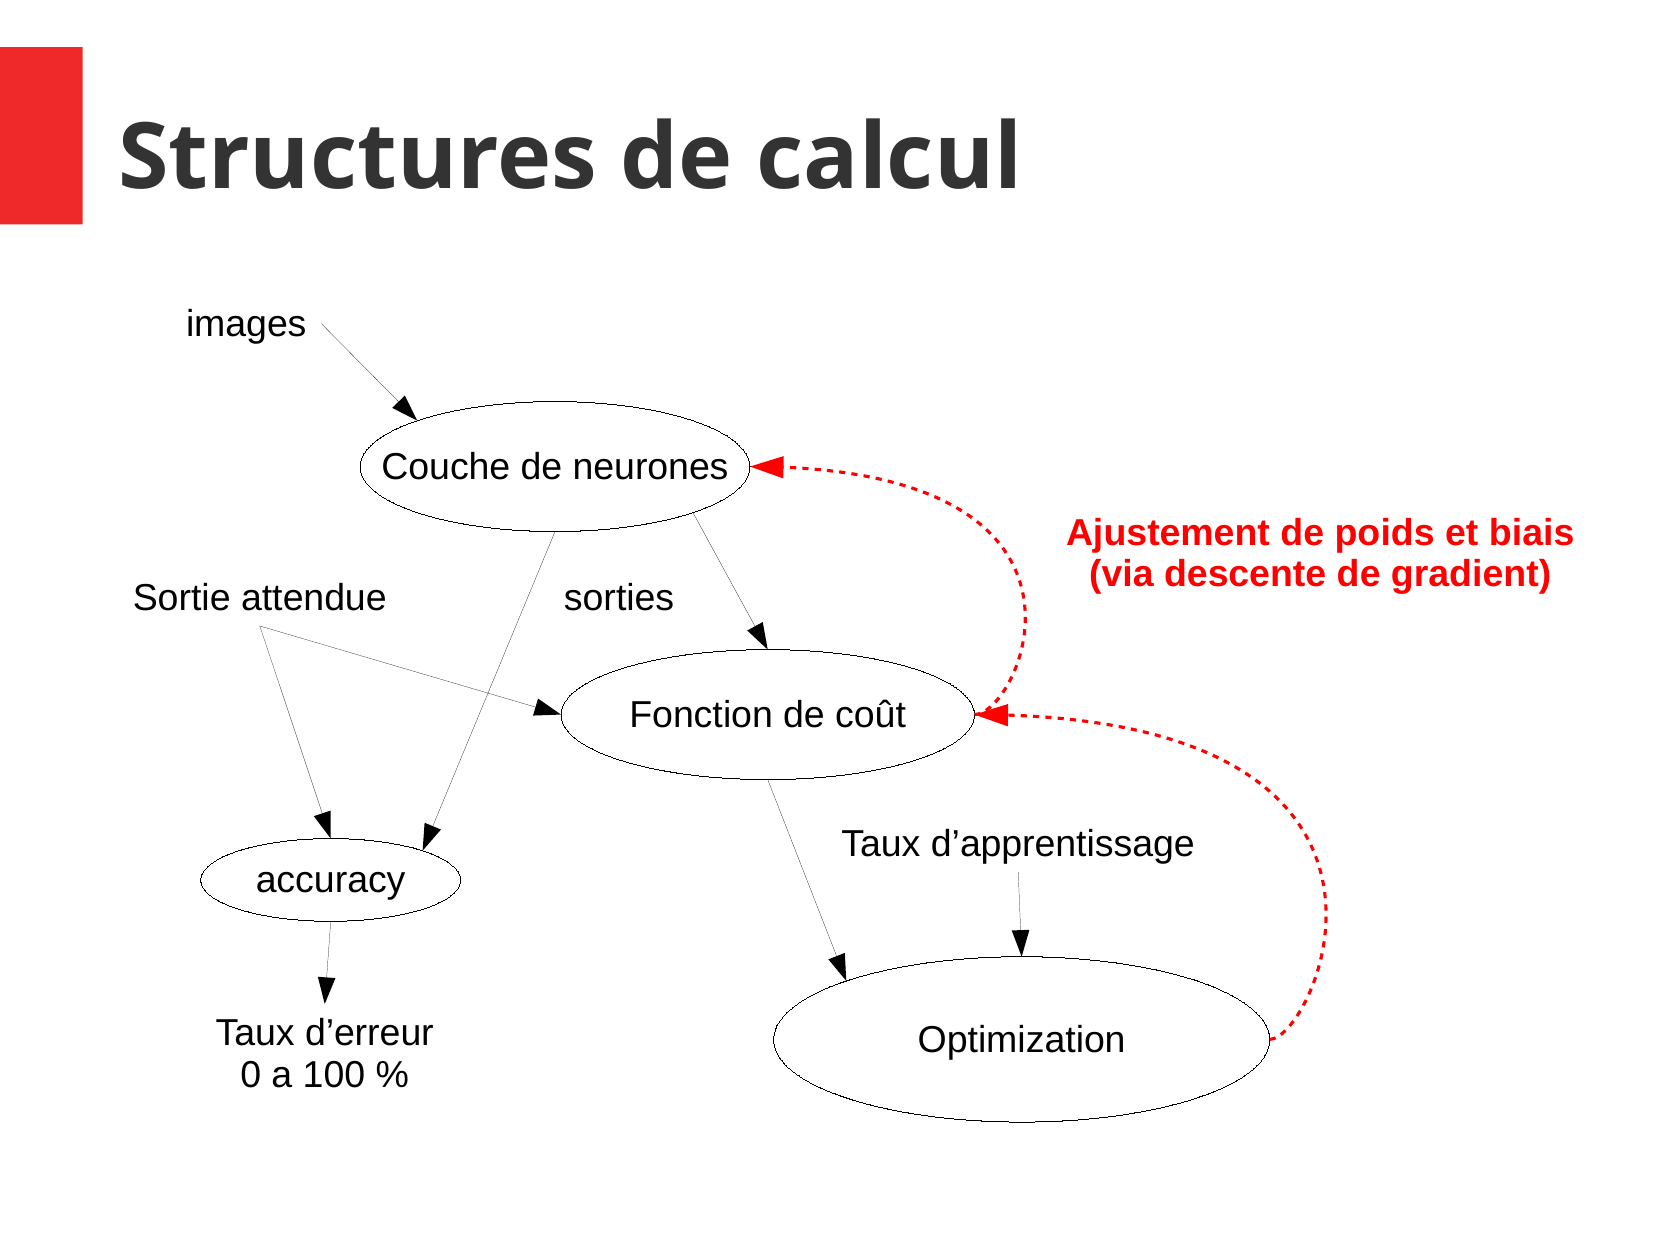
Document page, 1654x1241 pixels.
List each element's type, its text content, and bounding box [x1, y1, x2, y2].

text_box images [171, 295, 322, 353]
title Structures de calcul [118, 49, 1571, 257]
text_box Sortie attendue [118, 569, 402, 626]
text_box accuracy [200, 838, 461, 922]
text_box Fonction de coût [561, 649, 975, 780]
text_box Couche de neurones [360, 401, 750, 532]
text_box Taux d’apprentissage [826, 814, 1210, 872]
text_box sorties [549, 569, 690, 626]
text_box Optimization [773, 956, 1270, 1123]
text_box Ajustement de poids et biais (via descente de gradient) [1051, 503, 1590, 603]
text_box Taux d’erreur 0 a 100 % [200, 1003, 449, 1103]
